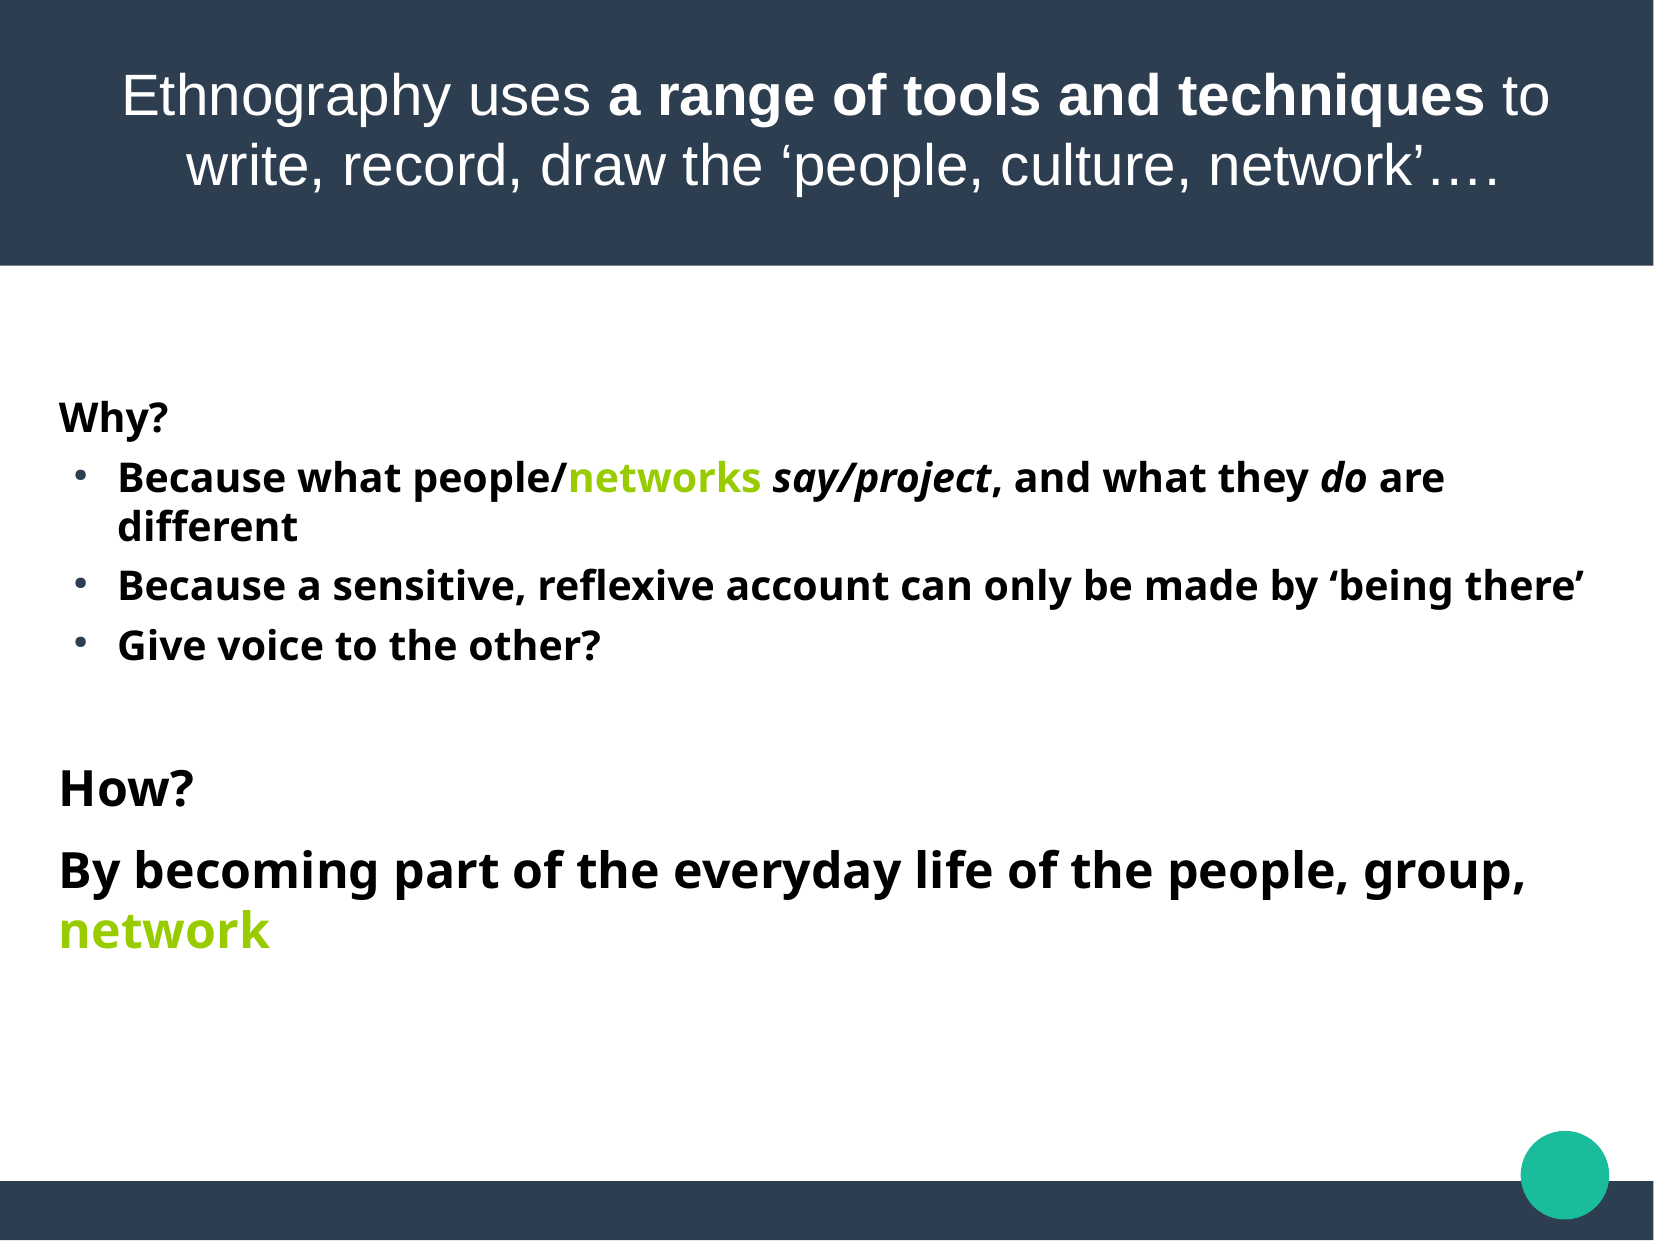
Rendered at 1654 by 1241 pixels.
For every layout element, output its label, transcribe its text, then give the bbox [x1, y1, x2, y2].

title Ethnography uses a range of tools and techniques to write, record, draw the ‘people, culture, network’…. [58, 49, 1595, 207]
list How? By becoming part of the everyday life of the people, group, network [58, 756, 1595, 1152]
list Why? Because what people/networks say/project, and what they do are different Because a sensitive, reflexive account can only be made by ‘being there’ Give voice to the other? [58, 324, 1595, 720]
